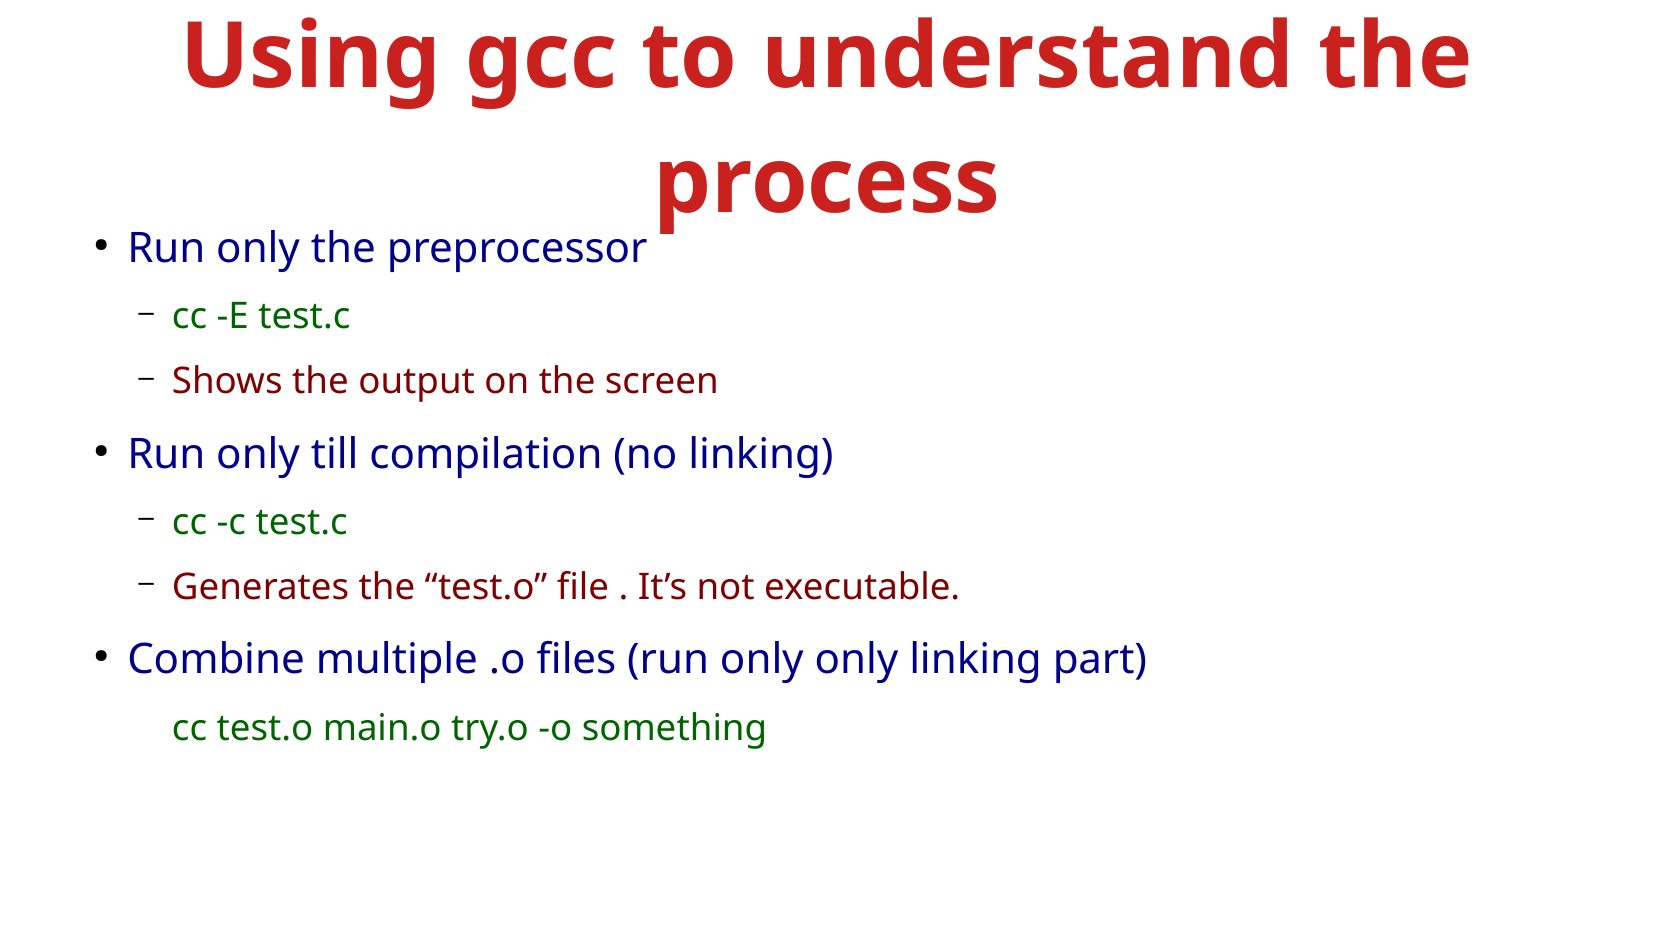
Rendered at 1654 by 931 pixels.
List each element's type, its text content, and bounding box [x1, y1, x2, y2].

title Using gcc to understand the process [82, 37, 1571, 193]
list Run only the preprocessor cc -E test.c Shows the output on the screen Run only till compilation (no linking) cc -c test.c Generates the “test.o” file . It’s not executable. Combine multiple .o files (run only only linking part) cc test.o main.o try.o -o something [82, 217, 1571, 758]
